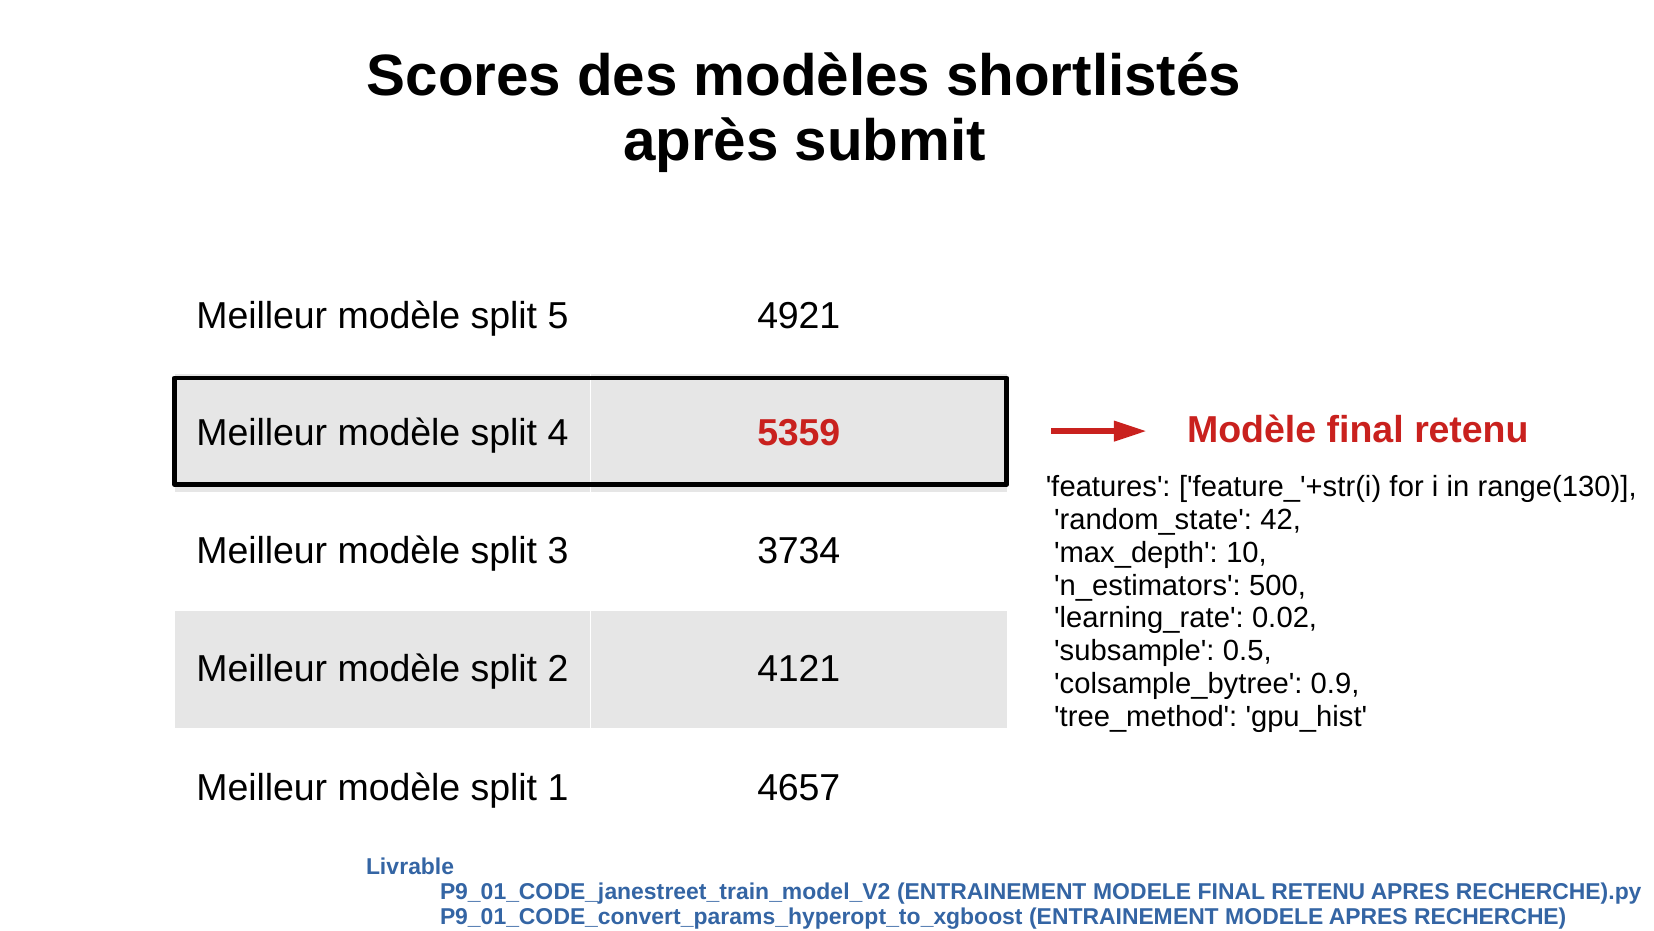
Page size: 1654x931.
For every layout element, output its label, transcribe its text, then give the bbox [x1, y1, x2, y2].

table_cell 5359 [591, 485, 1003, 492]
table_cell Meilleur modèle split 4 [175, 485, 590, 492]
text_box 'features': ['feature_'+str(i) for i in range(130)], 'random_state': 42, 'max_depth': 10, 'n_estimators': 500, 'learning_rate': 0.02, 'subsample': 0.5, 'colsample_bytree': 0.9, 'tree_method': 'gpu_hist' [1003, 460, 1654, 776]
table_header Meilleur modèle split 5 [175, 258, 590, 373]
table_cell 3734 [591, 493, 1003, 610]
table_header 4921 [591, 258, 1007, 373]
text_box Scores des modèles shortlistés après submit [352, 35, 1300, 181]
table_cell 4121 [591, 611, 1003, 728]
table_cell Meilleur modèle split 1 [175, 729, 590, 846]
text_box [174, 377, 1007, 485]
table_cell Meilleur modèle split 2 [175, 611, 590, 728]
text_box Livrable P9_01_CODE_janestreet_train_model_V2 (ENTRAINEMENT MODELE FINAL RETENU APRES RECHERCHE).py P9_01_CODE_convert_params_hyperopt_to_xgboost (ENTRAINEMENT MODELE APRES RECHERCHE) [351, 845, 1654, 931]
table_cell 4657 [591, 729, 1007, 845]
table_cell Meilleur modèle split 3 [175, 493, 590, 610]
text_box Modèle final retenu [1172, 401, 1544, 459]
